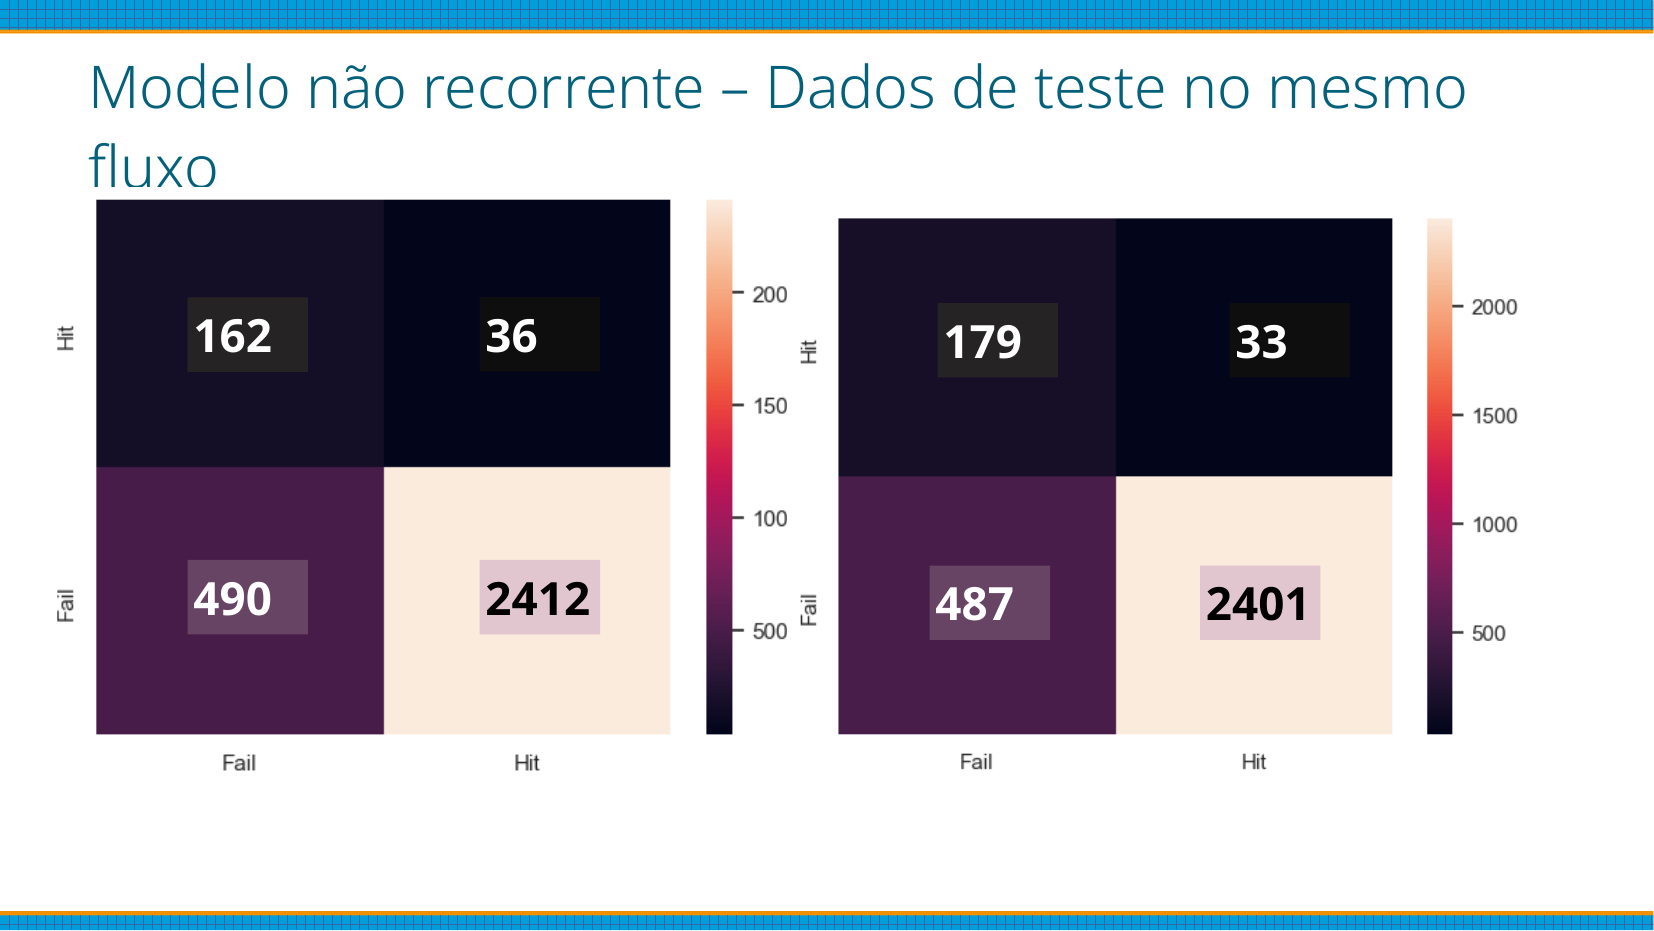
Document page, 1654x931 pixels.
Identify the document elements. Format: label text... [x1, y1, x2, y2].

picture [43, 187, 1532, 788]
text_box 33 [1229, 305, 1351, 376]
text_box 179 [937, 305, 1058, 376]
text_box 487 [929, 568, 1051, 638]
text_box 162 [187, 300, 308, 370]
text_box 2401 [1200, 568, 1321, 638]
title Modelo não recorrente – Dados de teste no mesmo fluxo [88, 44, 1565, 207]
text_box 490 [187, 562, 308, 632]
text_box 36 [479, 299, 601, 370]
text_box 2412 [479, 562, 601, 632]
